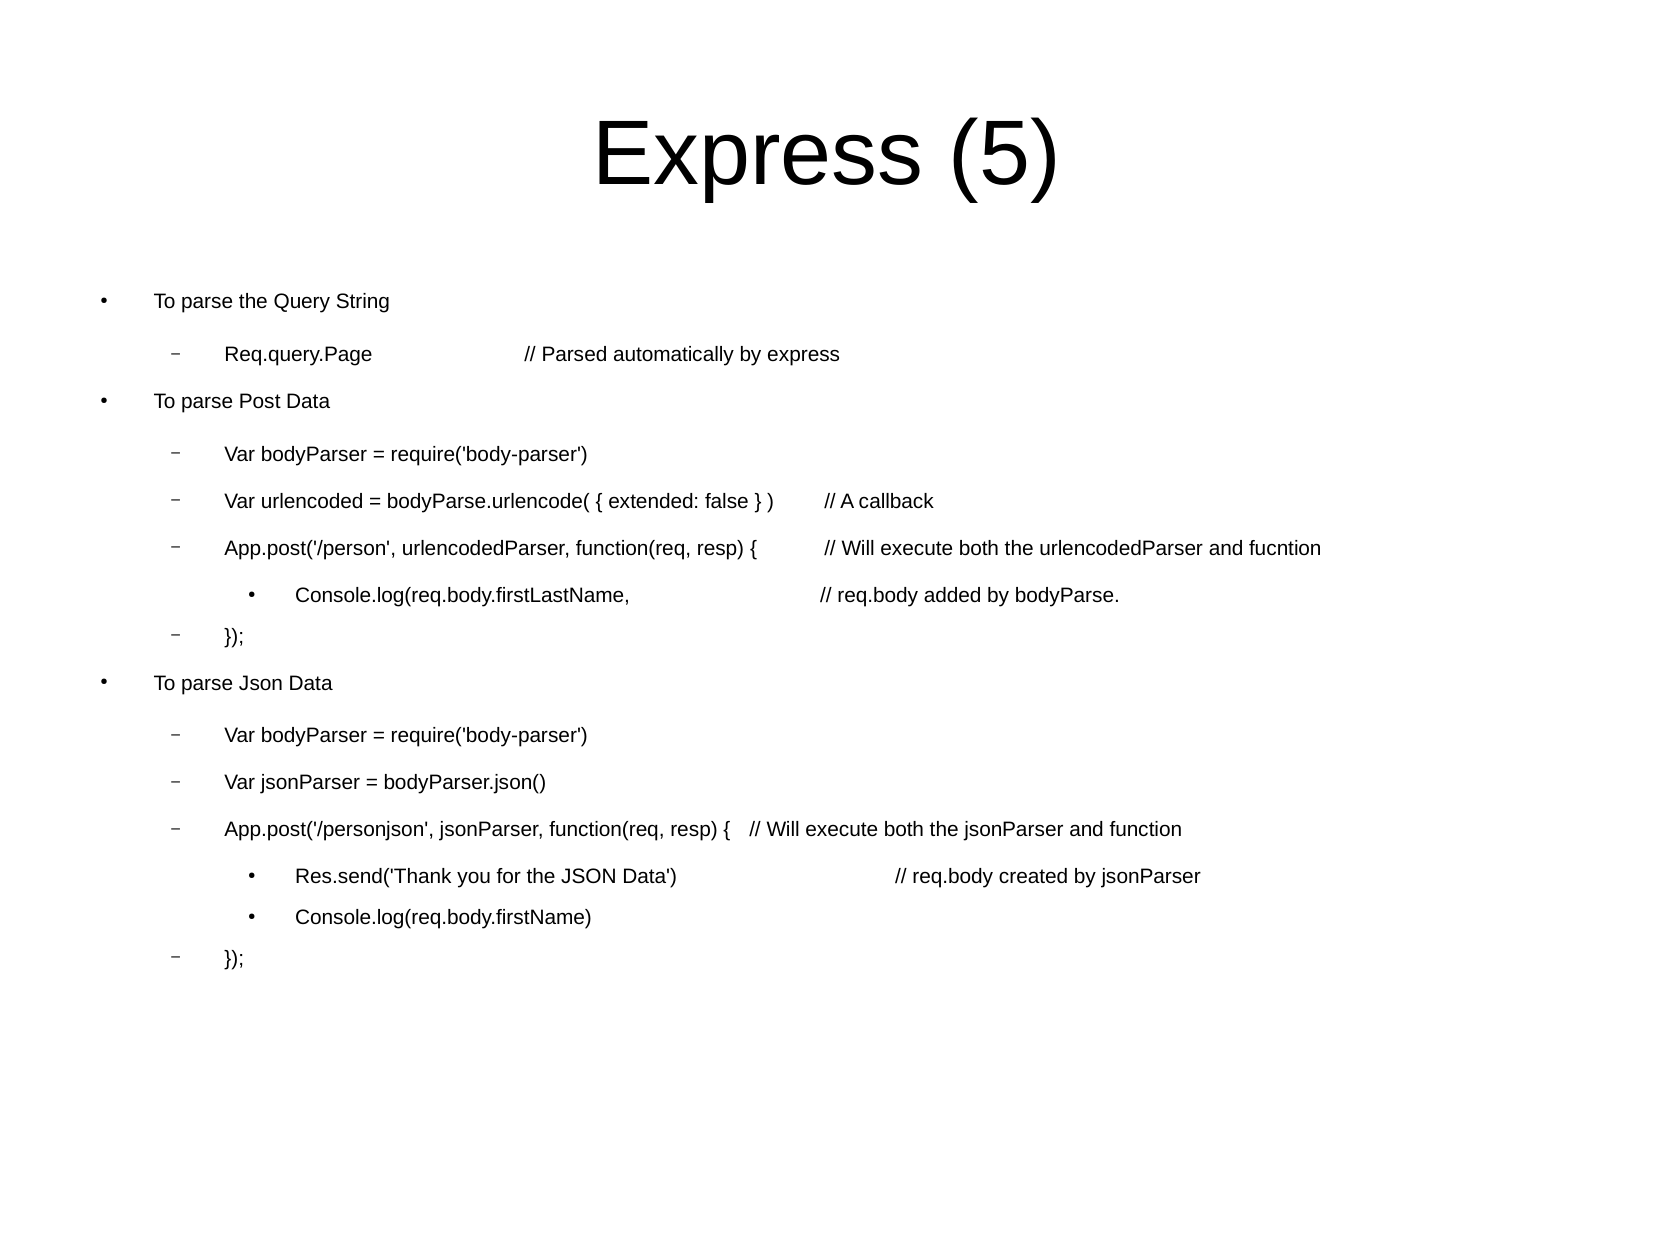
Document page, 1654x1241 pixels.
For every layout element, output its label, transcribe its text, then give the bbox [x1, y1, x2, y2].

list To parse the Query String Req.query.Page // Parsed automatically by express To parse Post Data Var bodyParser = require('body-parser') Var urlencoded = bodyParse.urlencode( { extended: false } ) // A callback App.post('/person', urlencodedParser, function(req, resp) { // Will execute both the urlencodedParser and fucntion Console.log(req.body.firstLastName, // req.body added by bodyParse. }); To parse Json Data Var bodyParser = require('body-parser') Var jsonParser = bodyParser.json() App.post('/personjson', jsonParser, function(req, resp) { // Will execute both the jsonParser and function Res.send('Thank you for the JSON Data') // req.body created by jsonParser Console.log(req.body.firstName) }); [82, 290, 1571, 1010]
title Express (5) [82, 49, 1571, 257]
